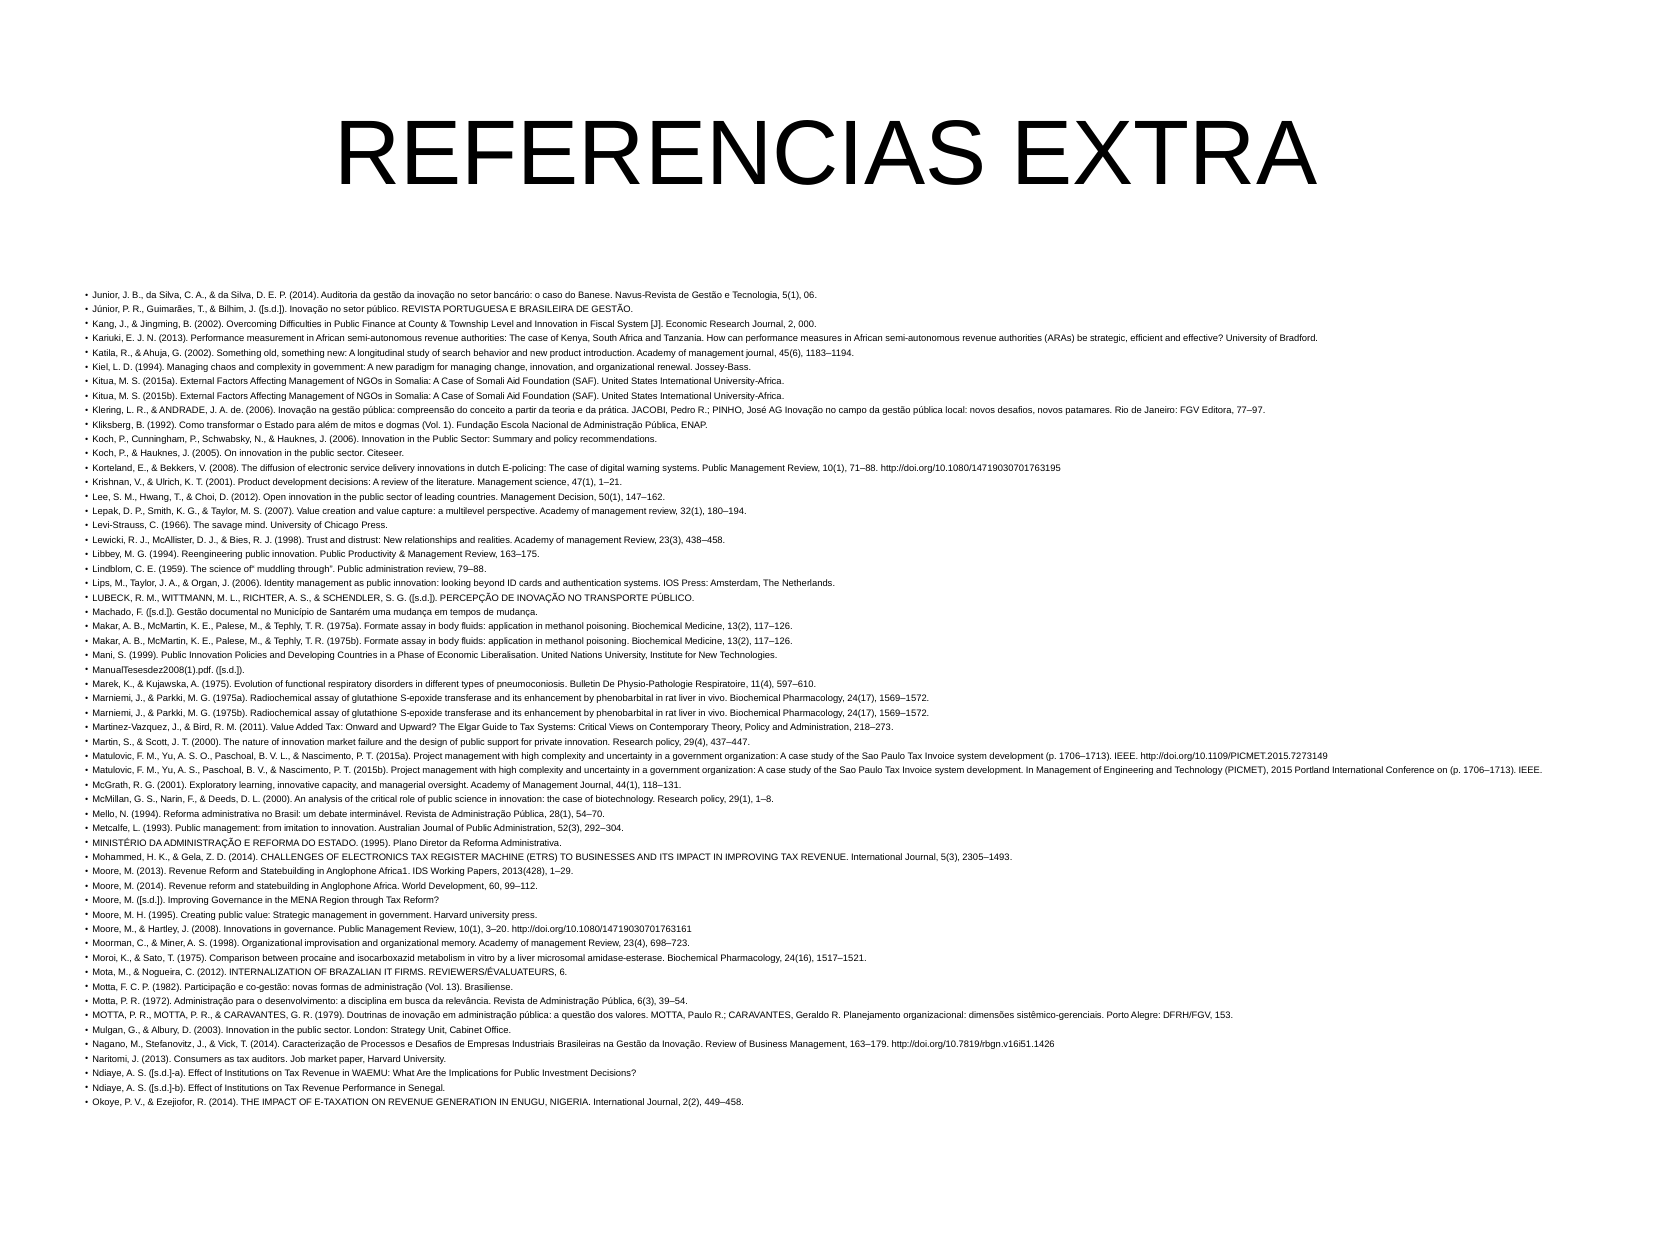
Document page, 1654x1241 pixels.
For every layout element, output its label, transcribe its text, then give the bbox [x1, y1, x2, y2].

title REFERENCIAS EXTRA [82, 49, 1571, 257]
list Junior, J. B., da Silva, C. A., & da Silva, D. E. P. (2014). Auditoria da gestão da inovação no setor bancário: o caso do Banese. Navus-Revista de Gestão e Tecnologia, 5(1), 06. Júnior, P. R., Guimarães, T., & Bilhim, J. ([s.d.]). Inovação no setor público. REVISTA PORTUGUESA E BRASILEIRA DE GESTÃO. Kang, J., & Jingming, B. (2002). Overcoming Difficulties in Public Finance at County & Township Level and Innovation in Fiscal System [J]. Economic Research Journal, 2, 000. Kariuki, E. J. N. (2013). Performance measurement in African semi-autonomous revenue authorities: The case of Kenya, South Africa and Tanzania. How can performance measures in African semi-autonomous revenue authorities (ARAs) be strategic, efficient and effective? University of Bradford. Katila, R., & Ahuja, G. (2002). Something old, something new: A longitudinal study of search behavior and new product introduction. Academy of management journal, 45(6), 1183–1194. Kiel, L. D. (1994). Managing chaos and complexity in government: A new paradigm for managing change, innovation, and organizational renewal. Jossey-Bass. Kitua, M. S. (2015a). External Factors Affecting Management of NGOs in Somalia: A Case of Somali Aid Foundation (SAF). United States International University-Africa. Kitua, M. S. (2015b). External Factors Affecting Management of NGOs in Somalia: A Case of Somali Aid Foundation (SAF). United States International University-Africa. Klering, L. R., & ANDRADE, J. A. de. (2006). Inovação na gestão pública: compreensão do conceito a partir da teoria e da prática. JACOBI, Pedro R.; PINHO, José AG Inovação no campo da gestão pública local: novos desafios, novos patamares. Rio de Janeiro: FGV Editora, 77–97. Kliksberg, B. (1992). Como transformar o Estado para além de mitos e dogmas (Vol. 1). Fundação Escola Nacional de Administração Pública, ENAP. Koch, P., Cunningham, P., Schwabsky, N., & Hauknes, J. (2006). Innovation in the Public Sector: Summary and policy recommendations. Koch, P., & Hauknes, J. (2005). On innovation in the public sector. Citeseer. Korteland, E., & Bekkers, V. (2008). The diffusion of electronic service delivery innovations in dutch E-policing: The case of digital warning systems. Public Management Review, 10(1), 71–88. http://doi.org/10.1080/14719030701763195 Krishnan, V., & Ulrich, K. T. (2001). Product development decisions: A review of the literature. Management science, 47(1), 1–21. Lee, S. M., Hwang, T., & Choi, D. (2012). Open innovation in the public sector of leading countries. Management Decision, 50(1), 147–162. Lepak, D. P., Smith, K. G., & Taylor, M. S. (2007). Value creation and value capture: a multilevel perspective. Academy of management review, 32(1), 180–194. Levi-Strauss, C. (1966). The savage mind. University of Chicago Press. Lewicki, R. J., McAllister, D. J., & Bies, R. J. (1998). Trust and distrust: New relationships and realities. Academy of management Review, 23(3), 438–458. Libbey, M. G. (1994). Reengineering public innovation. Public Productivity & Management Review, 163–175. Lindblom, C. E. (1959). The science of“ muddling through”. Public administration review, 79–88. Lips, M., Taylor, J. A., & Organ, J. (2006). Identity management as public innovation: looking beyond ID cards and authentication systems. IOS Press: Amsterdam, The Netherlands. LUBECK, R. M., WITTMANN, M. L., RICHTER, A. S., & SCHENDLER, S. G. ([s.d.]). PERCEPÇÃO DE INOVAÇÃO NO TRANSPORTE PÚBLICO. Machado, F. ([s.d.]). Gestão documental no Município de Santarém uma mudança em tempos de mudança. Makar, A. B., McMartin, K. E., Palese, M., & Tephly, T. R. (1975a). Formate assay in body fluids: application in methanol poisoning. Biochemical Medicine, 13(2), 117–126. Makar, A. B., McMartin, K. E., Palese, M., & Tephly, T. R. (1975b). Formate assay in body fluids: application in methanol poisoning. Biochemical Medicine, 13(2), 117–126. Mani, S. (1999). Public Innovation Policies and Developing Countries in a Phase of Economic Liberalisation. United Nations University, Institute for New Technologies. ManualTesesdez2008(1).pdf. ([s.d.]). Marek, K., & Kujawska, A. (1975). Evolution of functional respiratory disorders in different types of pneumoconiosis. Bulletin De Physio-Pathologie Respiratoire, 11(4), 597–610. Marniemi, J., & Parkki, M. G. (1975a). Radiochemical assay of glutathione S-epoxide transferase and its enhancement by phenobarbital in rat liver in vivo. Biochemical Pharmacology, 24(17), 1569–1572. Marniemi, J., & Parkki, M. G. (1975b). Radiochemical assay of glutathione S-epoxide transferase and its enhancement by phenobarbital in rat liver in vivo. Biochemical Pharmacology, 24(17), 1569–1572. Martinez-Vazquez, J., & Bird, R. M. (2011). Value Added Tax: Onward and Upward? The Elgar Guide to Tax Systems: Critical Views on Contemporary Theory, Policy and Administration, 218–273. Martin, S., & Scott, J. T. (2000). The nature of innovation market failure and the design of public support for private innovation. Research policy, 29(4), 437–447. Matulovic, F. M., Yu, A. S. O., Paschoal, B. V. L., & Nascimento, P. T. (2015a). Project management with high complexity and uncertainty in a government organization: A case study of the Sao Paulo Tax Invoice system development (p. 1706–1713). IEEE. http://doi.org/10.1109/PICMET.2015.7273149 Matulovic, F. M., Yu, A. S., Paschoal, B. V., & Nascimento, P. T. (2015b). Project management with high complexity and uncertainty in a government organization: A case study of the Sao Paulo Tax Invoice system development. In Management of Engineering and Technology (PICMET), 2015 Portland International Conference on (p. 1706–1713). IEEE. McGrath, R. G. (2001). Exploratory learning, innovative capacity, and managerial oversight. Academy of Management Journal, 44(1), 118–131. McMillan, G. S., Narin, F., & Deeds, D. L. (2000). An analysis of the critical role of public science in innovation: the case of biotechnology. Research policy, 29(1), 1–8. Mello, N. (1994). Reforma administrativa no Brasil: um debate interminável. Revista de Administração Pública, 28(1), 54–70. Metcalfe, L. (1993). Public management: from imitation to innovation. Australian Journal of Public Administration, 52(3), 292–304. MINISTÉRIO DA ADMINISTRAÇÃO E REFORMA DO ESTADO. (1995). Plano Diretor da Reforma Administrativa. Mohammed, H. K., & Gela, Z. D. (2014). CHALLENGES OF ELECTRONICS TAX REGISTER MACHINE (ETRS) TO BUSINESSES AND ITS IMPACT IN IMPROVING TAX REVENUE. International Journal, 5(3), 2305–1493. Moore, M. (2013). Revenue Reform and Statebuilding in Anglophone Africa1. IDS Working Papers, 2013(428), 1–29. Moore, M. (2014). Revenue reform and statebuilding in Anglophone Africa. World Development, 60, 99–112. Moore, M. ([s.d.]). Improving Governance in the MENA Region through Tax Reform? Moore, M. H. (1995). Creating public value: Strategic management in government. Harvard university press. Moore, M., & Hartley, J. (2008). Innovations in governance. Public Management Review, 10(1), 3–20. http://doi.org/10.1080/14719030701763161 Moorman, C., & Miner, A. S. (1998). Organizational improvisation and organizational memory. Academy of management Review, 23(4), 698–723. Moroi, K., & Sato, T. (1975). Comparison between procaine and isocarboxazid metabolism in vitro by a liver microsomal amidase-esterase. Biochemical Pharmacology, 24(16), 1517–1521. Mota, M., & Nogueira, C. (2012). INTERNALIZATION OF BRAZALIAN IT FIRMS. REVIEWERS/ÉVALUATEURS, 6. Motta, F. C. P. (1982). Participação e co-gestão: novas formas de administração (Vol. 13). Brasiliense. Motta, P. R. (1972). Administração para o desenvolvimento: a disciplina em busca da relevância. Revista de Administração Pública, 6(3), 39–54. MOTTA, P. R., MOTTA, P. R., & CARAVANTES, G. R. (1979). Doutrinas de inovação em administração pública: a questão dos valores. MOTTA, Paulo R.; CARAVANTES, Geraldo R. Planejamento organizacional: dimensões sistêmico-gerenciais. Porto Alegre: DFRH/FGV, 153. Mulgan, G., & Albury, D. (2003). Innovation in the public sector. London: Strategy Unit, Cabinet Office. Nagano, M., Stefanovitz, J., & Vick, T. (2014). Caracterização de Processos e Desafios de Empresas Industriais Brasileiras na Gestão da Inovação. Review of Business Management, 163–179. http://doi.org/10.7819/rbgn.v16i51.1426 Naritomi, J. (2013). Consumers as tax auditors. Job market paper, Harvard University. Ndiaye, A. S. ([s.d.]-a). Effect of Institutions on Tax Revenue in WAEMU: What Are the Implications for Public Investment Decisions? Ndiaye, A. S. ([s.d.]-b). Effect of Institutions on Tax Revenue Performance in Senegal. Okoye, P. V., & Ezejiofor, R. (2014). THE IMPACT OF E-TAXATION ON REVENUE GENERATION IN ENUGU, NIGERIA. International Journal, 2(2), 449–458. [82, 290, 1571, 1170]
